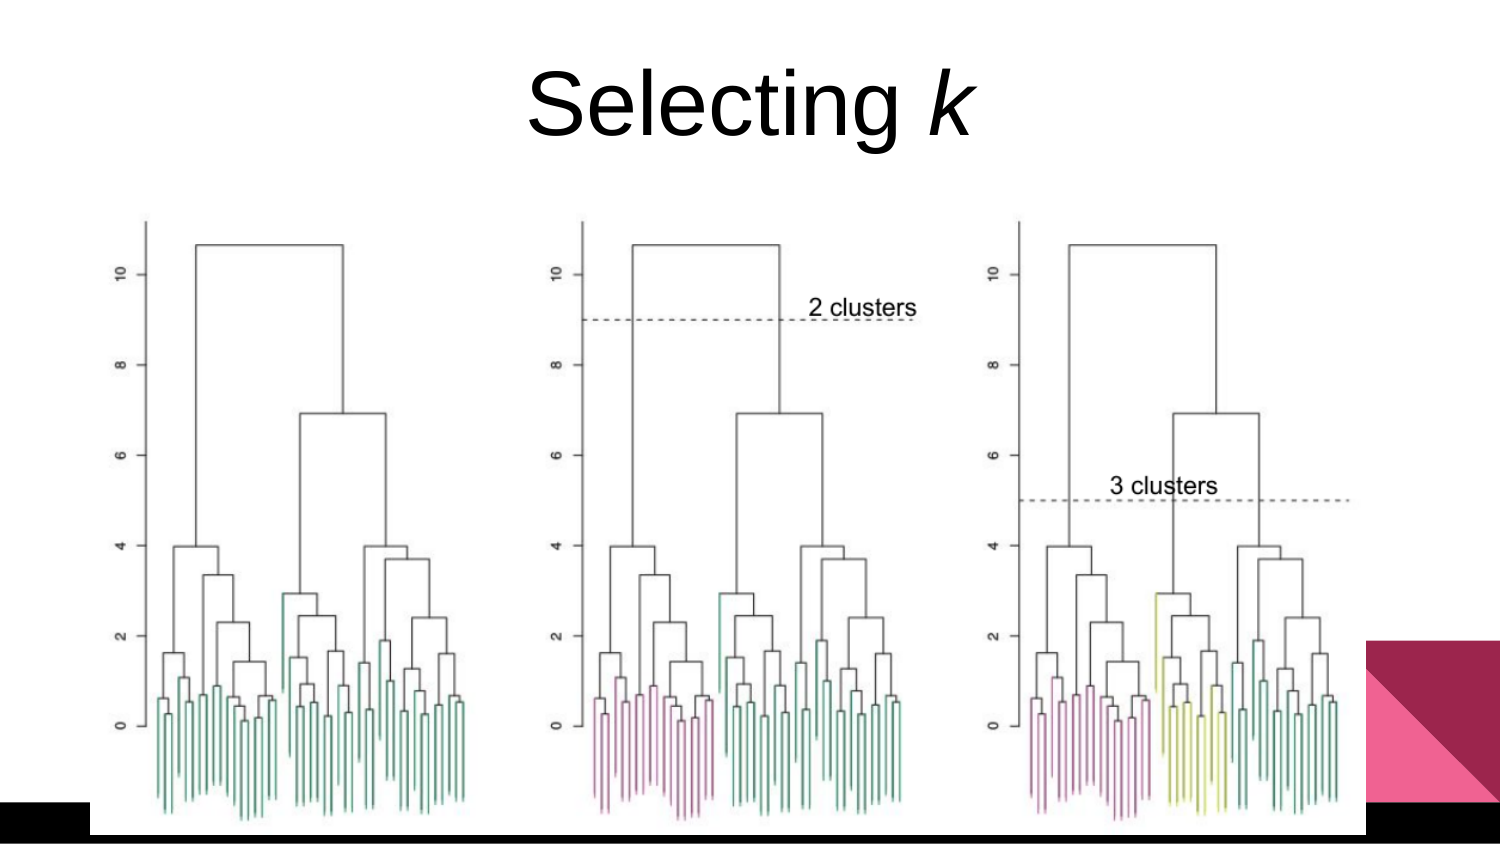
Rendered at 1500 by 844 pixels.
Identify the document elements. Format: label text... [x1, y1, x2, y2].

title Selecting k [75, 33, 1425, 175]
picture [90, 194, 1366, 835]
